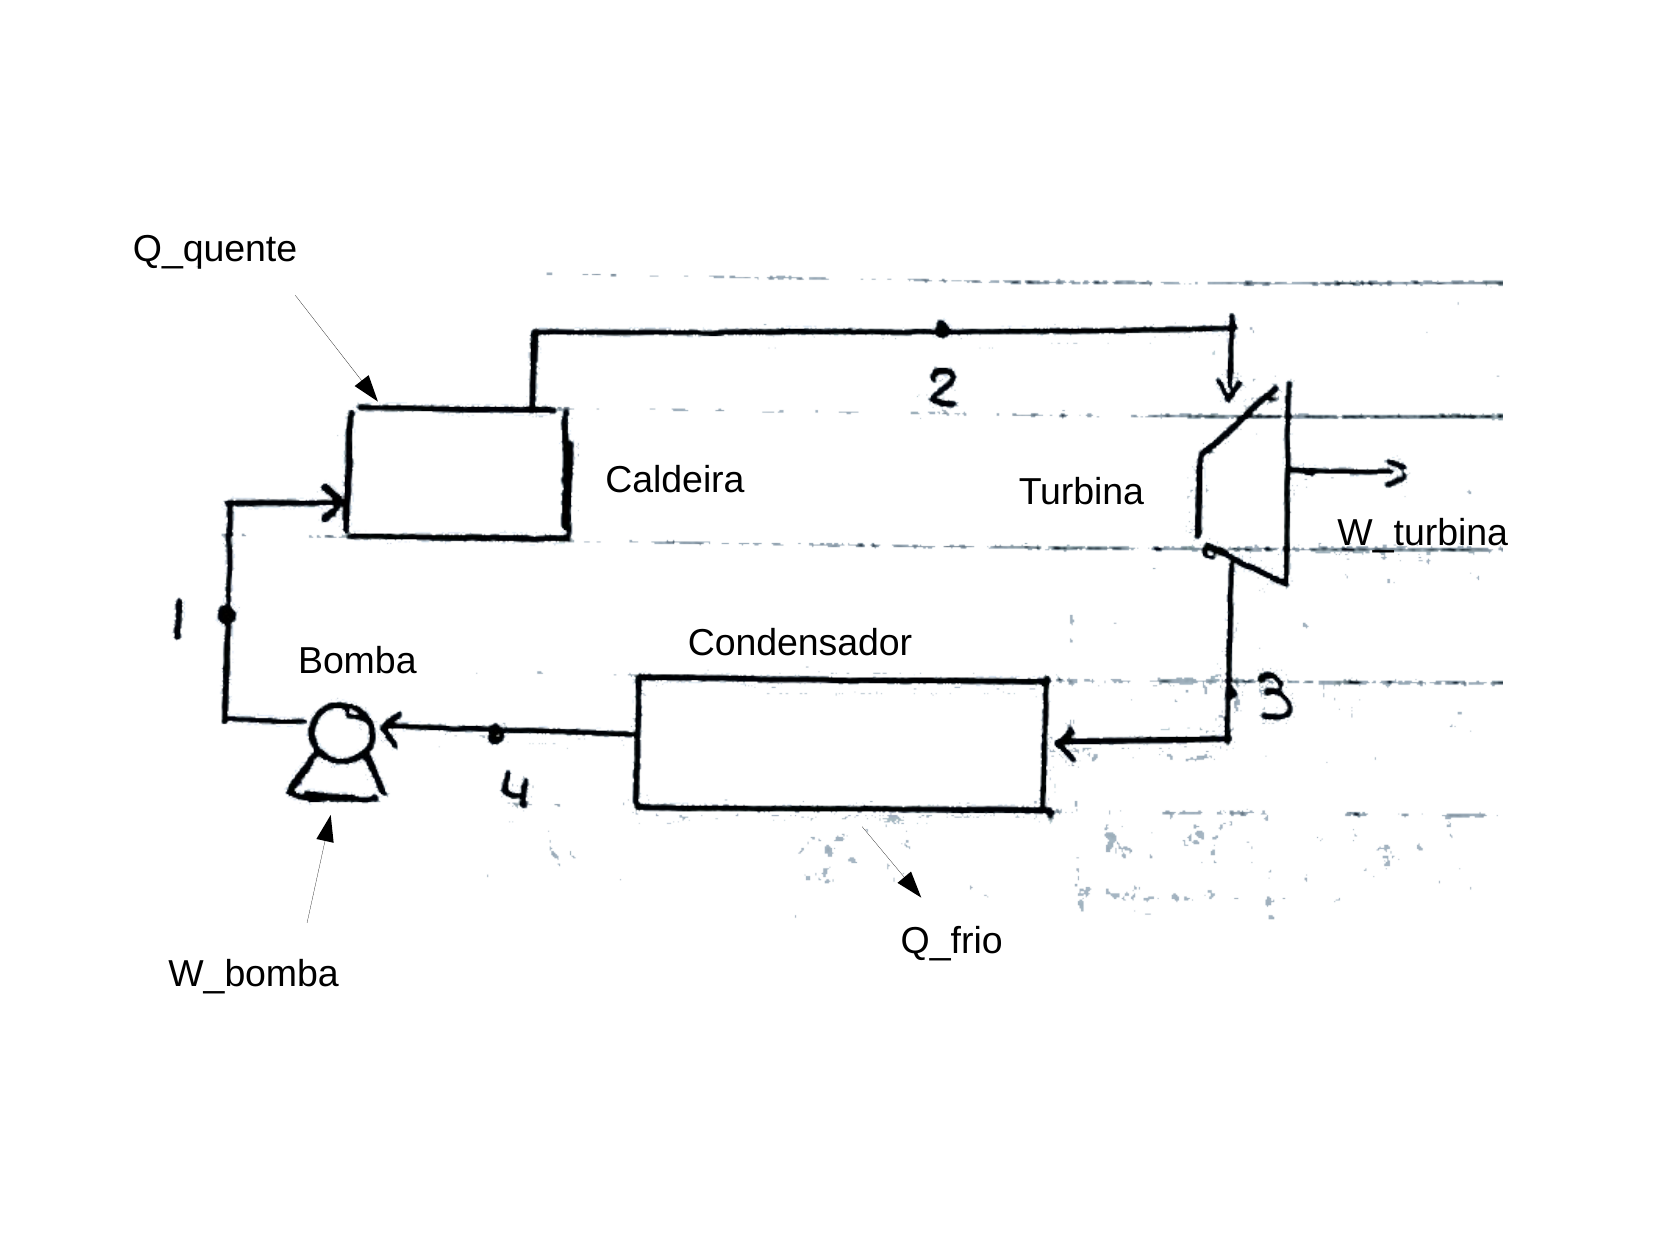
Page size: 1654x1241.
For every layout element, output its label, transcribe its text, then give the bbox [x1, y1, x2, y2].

picture [59, 224, 1503, 923]
text_box Turbina [1003, 462, 1182, 520]
text_box Condensador [673, 614, 1004, 671]
text_box W_bomba [153, 944, 449, 1044]
text_box Q_quente [118, 220, 355, 319]
text_box Bomba [283, 632, 579, 815]
text_box Q_frio [885, 911, 1028, 981]
text_box Caldeira [590, 451, 760, 508]
text_box W_turbina [1322, 503, 1619, 603]
